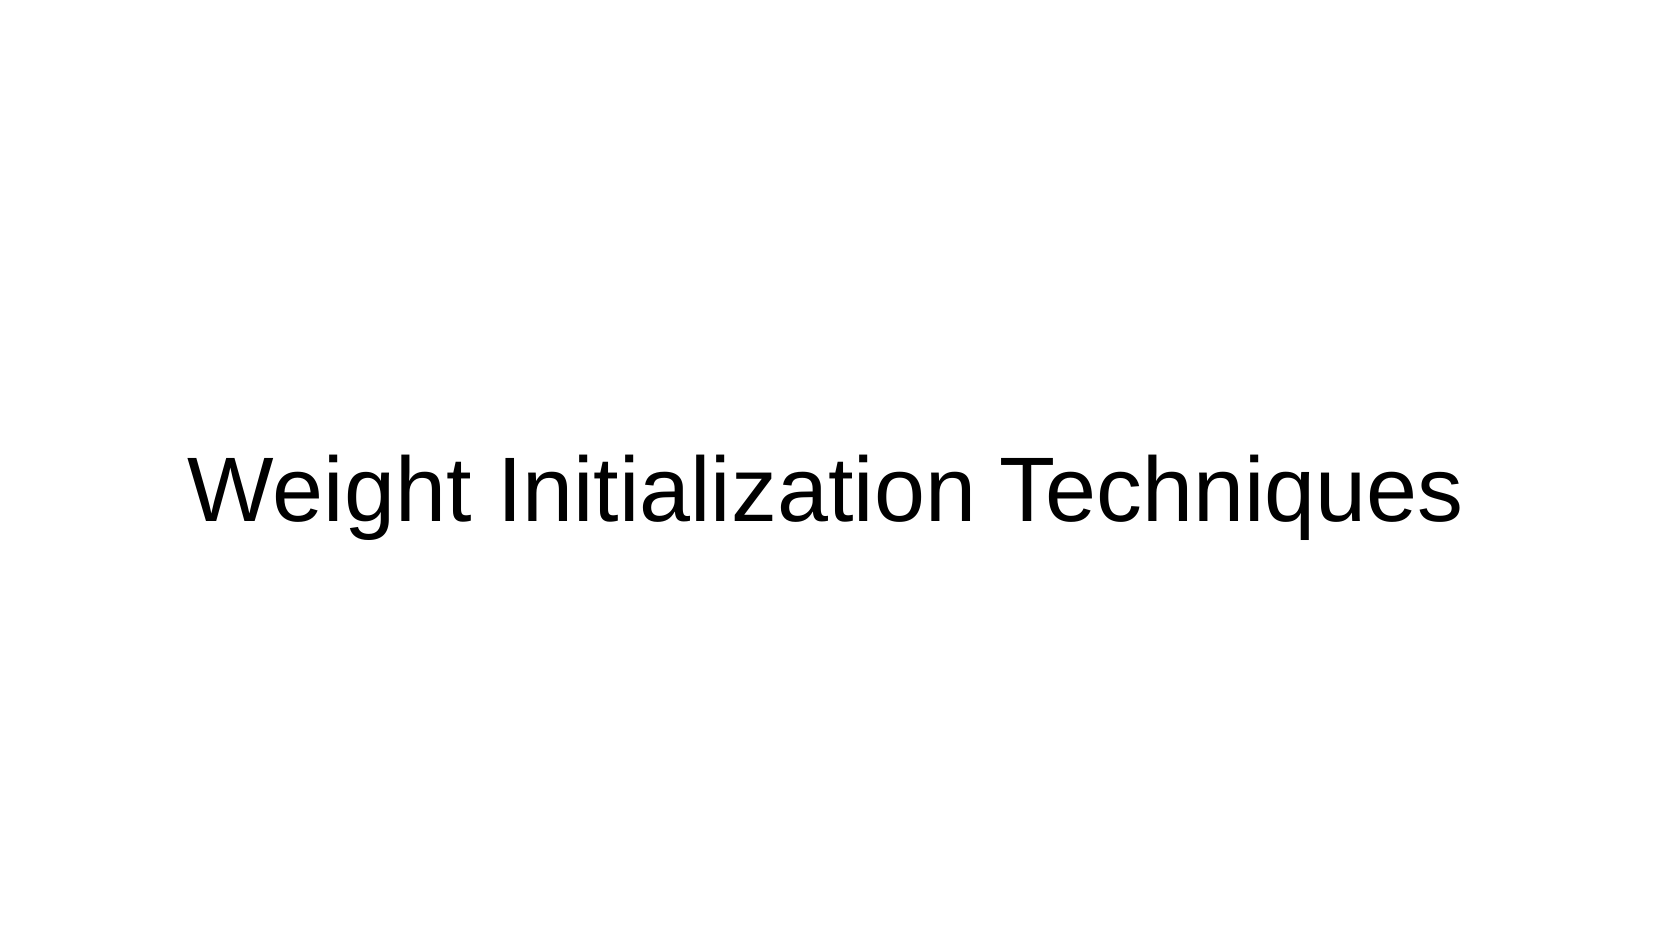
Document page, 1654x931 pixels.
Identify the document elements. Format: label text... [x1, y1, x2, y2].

title Weight Initialization Techniques [82, 411, 1571, 567]
